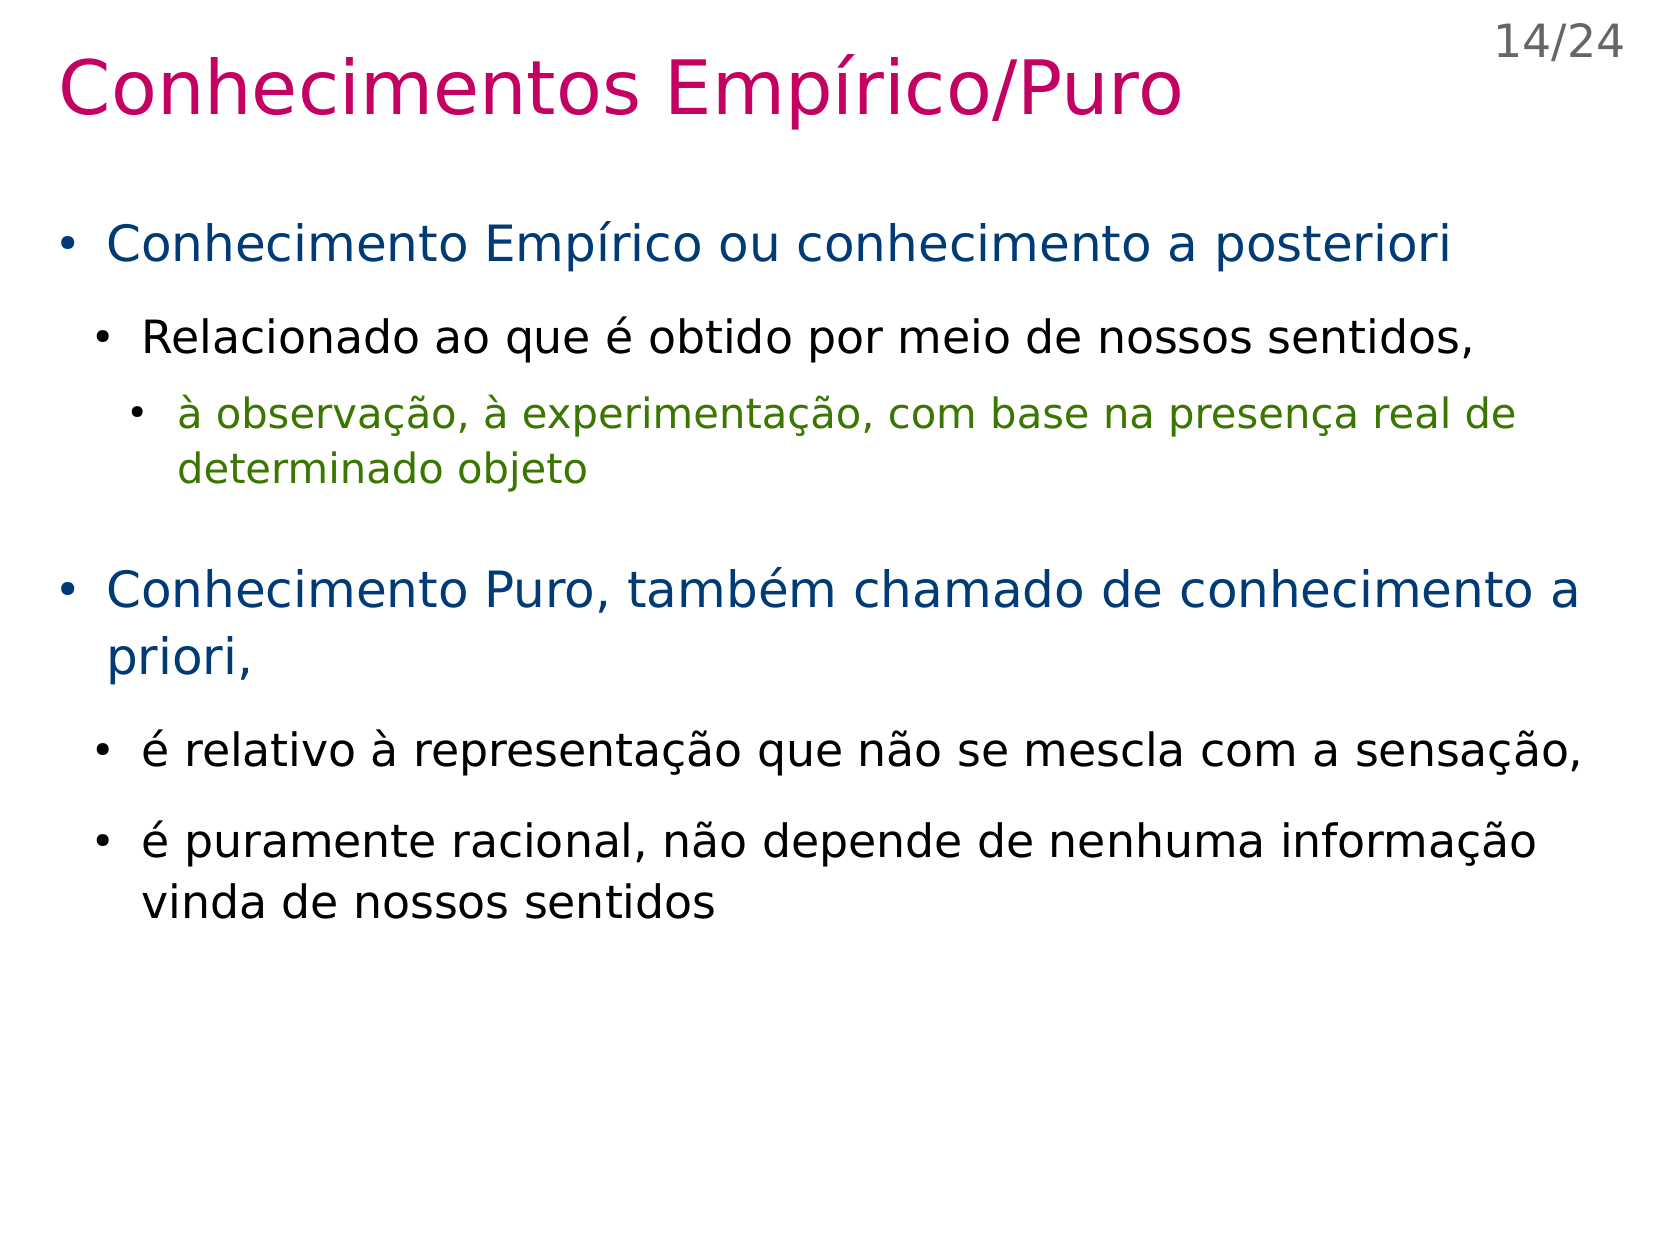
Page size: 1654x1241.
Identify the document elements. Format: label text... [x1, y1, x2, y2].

list Conhecimento Empírico ou conhecimento a posteriori Relacionado ao que é obtido por meio de nossos sentidos, à observação, à experimentação, com base na presença real de determinado objeto Conhecimento Puro, também chamado de conhecimento a priori, é relativo à representação que não se mescla com a sensação, é puramente racional, não depende de nenhuma informação vinda de nossos sentidos [59, 206, 1625, 1211]
title Conhecimentos Empírico/Puro [59, 29, 1625, 148]
